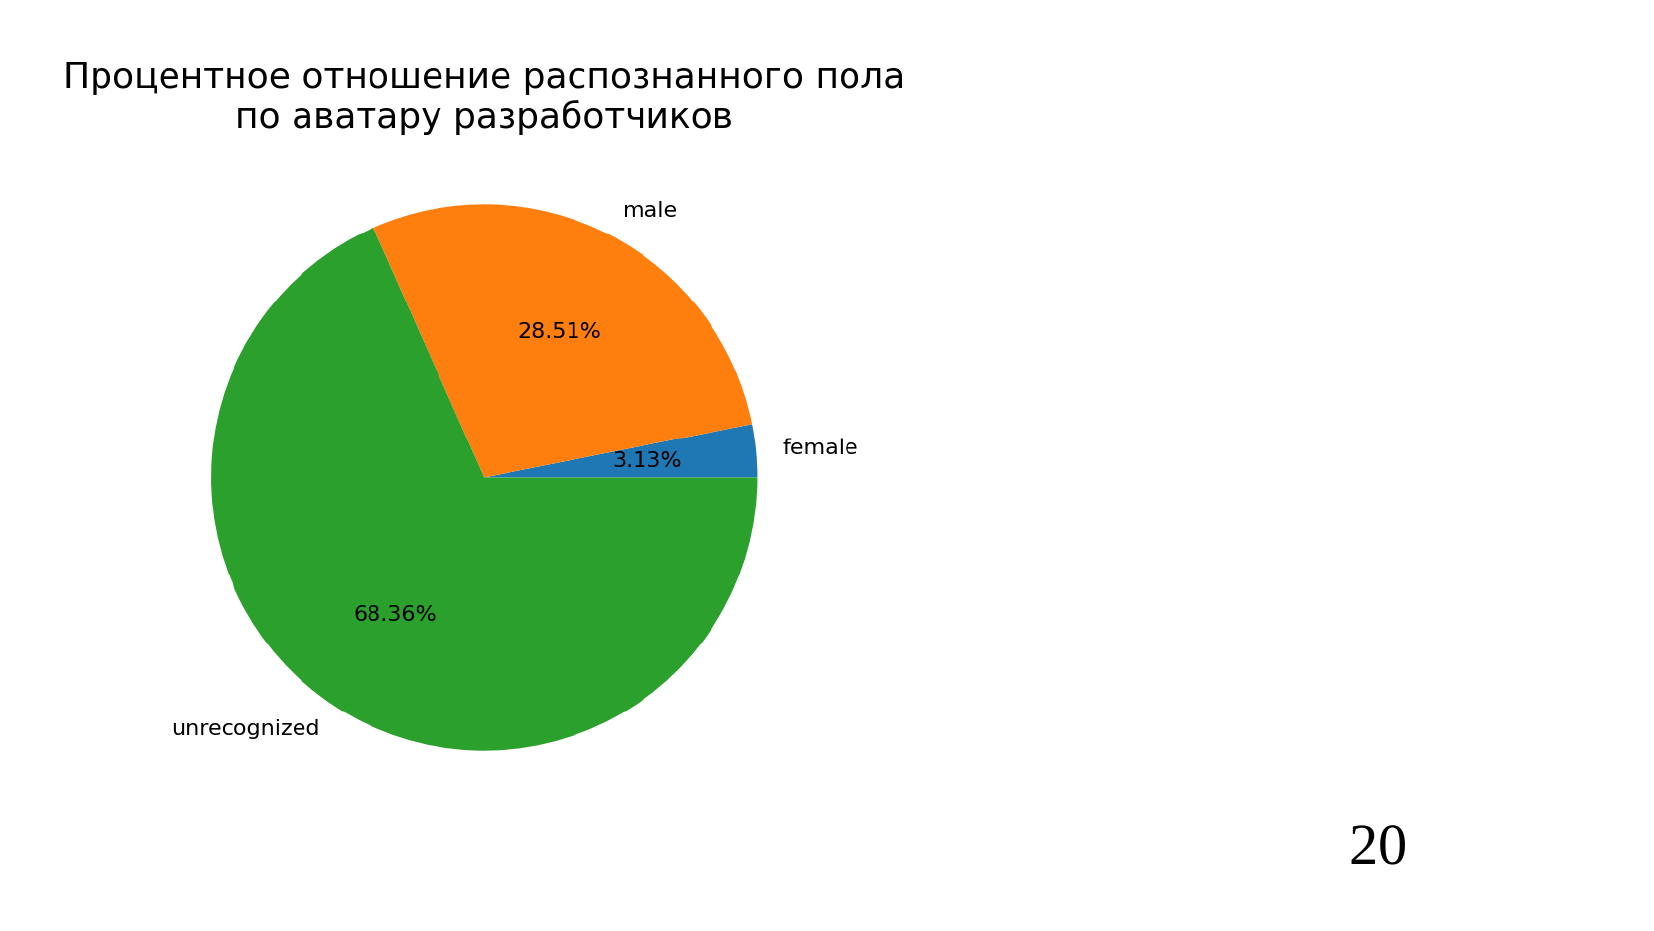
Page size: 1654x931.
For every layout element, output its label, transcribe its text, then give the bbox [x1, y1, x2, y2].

title <number> [1092, 767, 1654, 923]
picture [29, 29, 916, 916]
